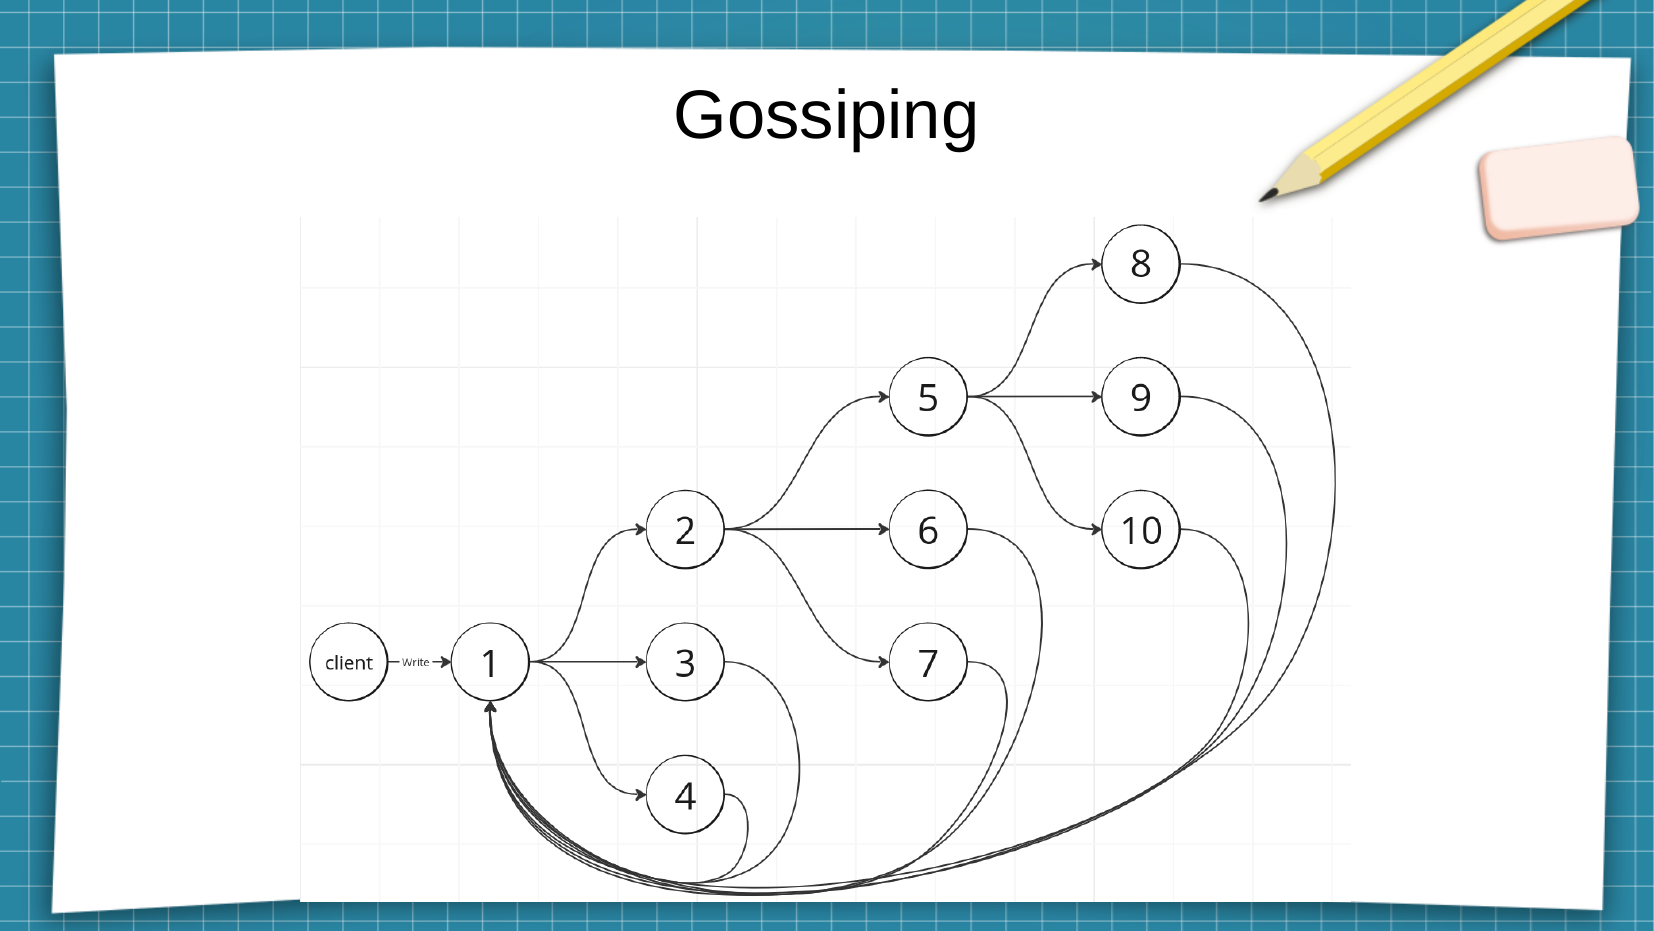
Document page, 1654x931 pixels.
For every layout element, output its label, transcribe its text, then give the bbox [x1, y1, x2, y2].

title Gossiping [82, 37, 1571, 193]
picture [0, 0, 1654, 931]
